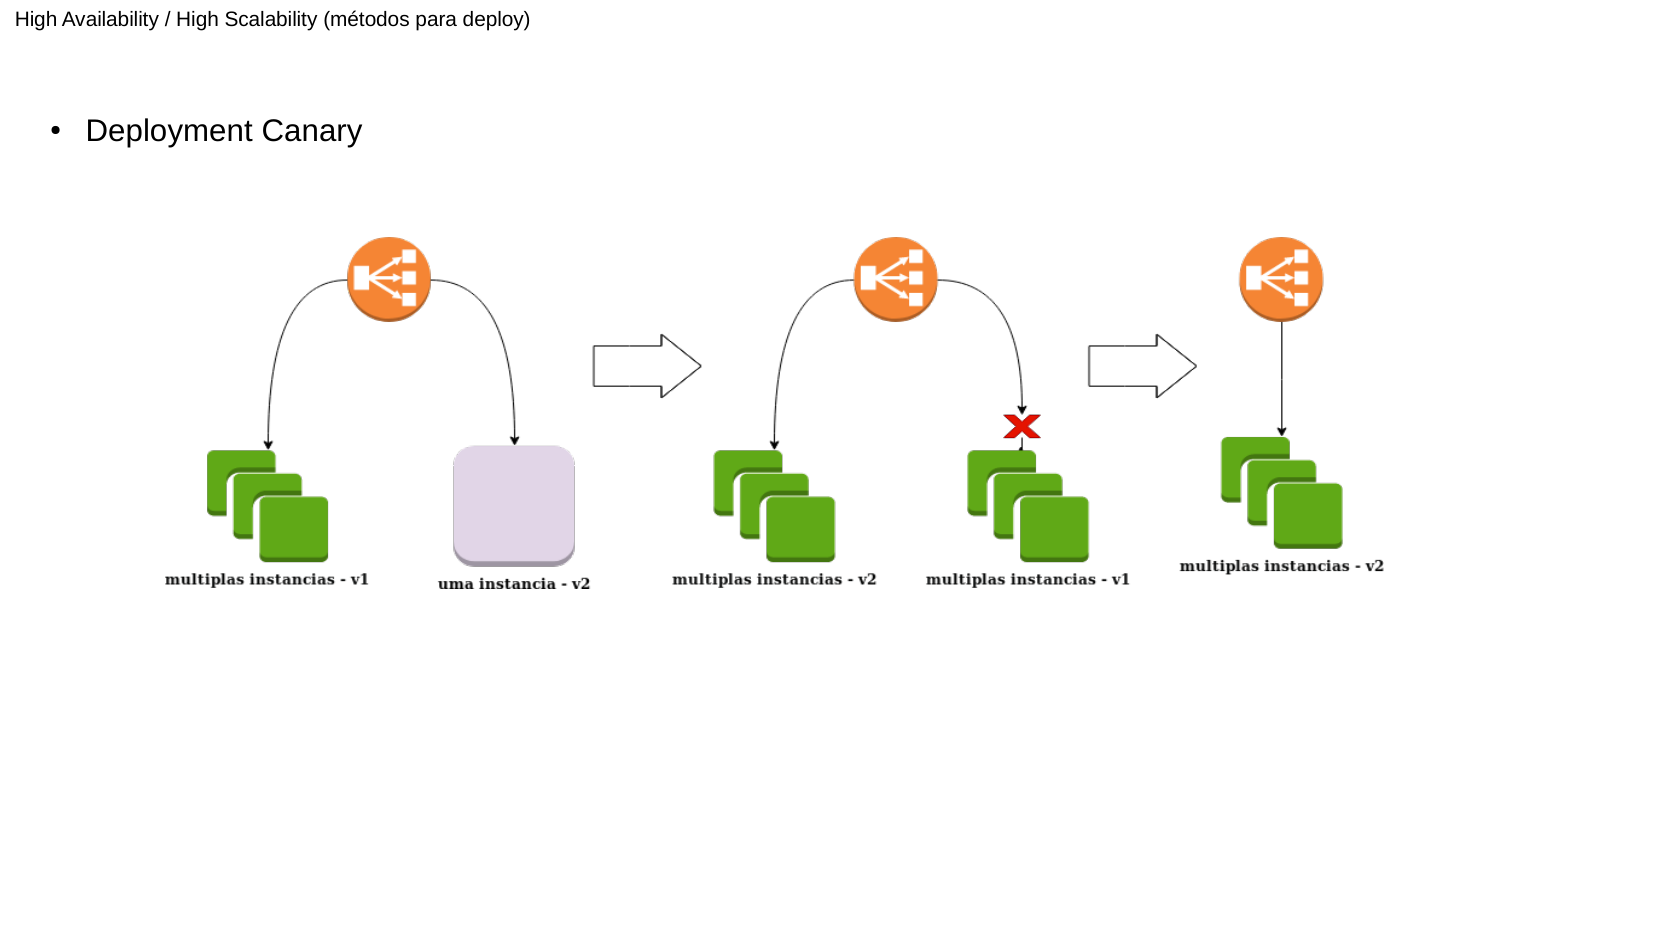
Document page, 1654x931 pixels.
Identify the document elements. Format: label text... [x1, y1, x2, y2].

text_box Deployment Canary [35, 106, 414, 191]
text_box High Availability / High Scalability (métodos para deploy) [0, 0, 546, 39]
picture [165, 236, 1384, 589]
